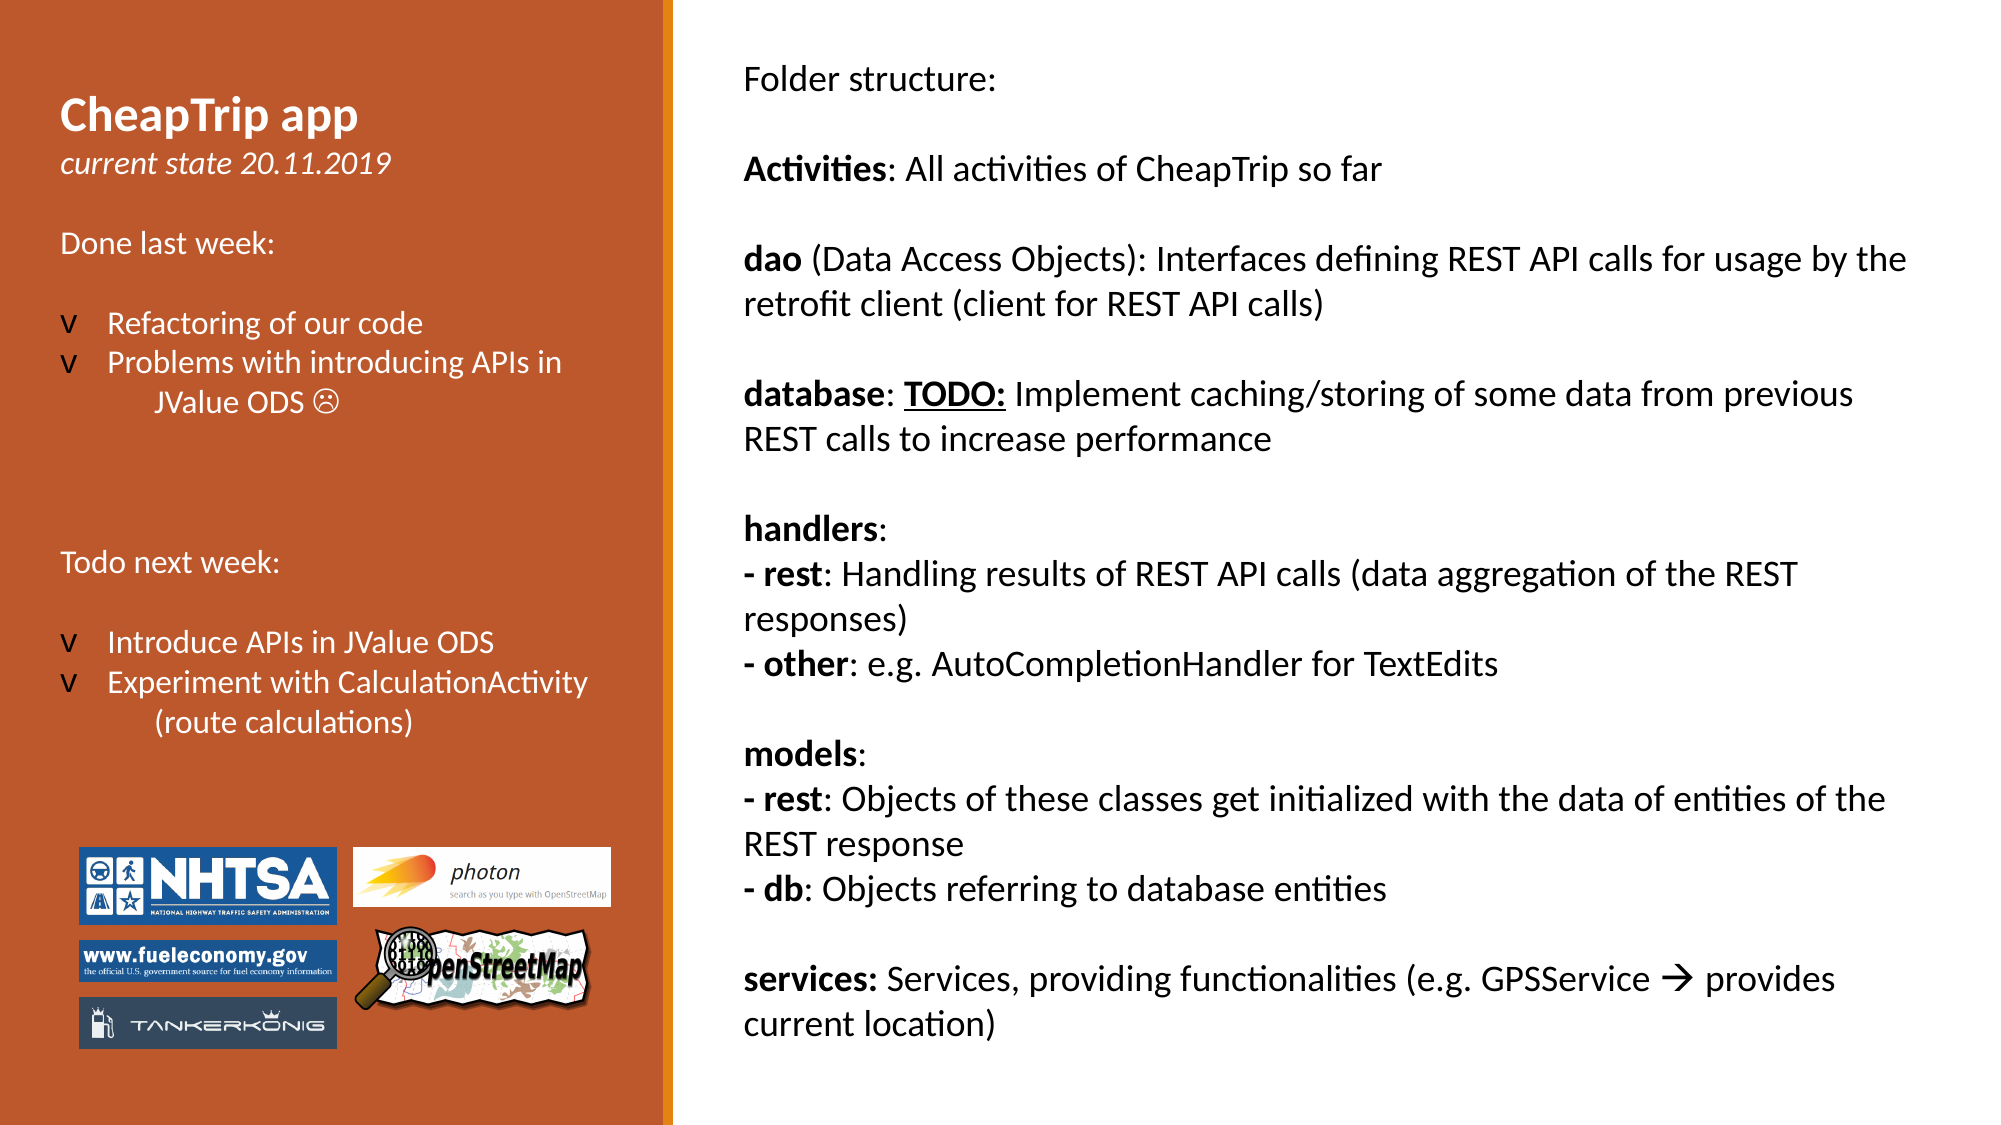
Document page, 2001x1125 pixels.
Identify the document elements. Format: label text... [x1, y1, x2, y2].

picture [79, 847, 337, 925]
picture [353, 924, 611, 1011]
picture [353, 847, 611, 907]
picture [79, 997, 337, 1049]
text_box CheapTrip app current state 20.11.2019 Done last week: Refactoring of our code Problems with introducing APIs in JValue ODS  Todo next week: Introduce APIs in JValue ODS Experiment with CalculationActivity (route calculations) [45, 73, 618, 756]
text_box Folder structure: Activities: All activities of CheapTrip so far dao (Data Access Objects): Interfaces defining REST API calls for usage by the retrofit client (client for REST API calls) database: TODO: Implement caching/storing of some data from previous REST calls to increase performance handlers: - rest: Handling results of REST API calls (data aggregation of the REST responses) - other: e.g. AutoCompletionHandler for TextEdits models: - rest: Objects of these classes get initialized with the data of entities of the REST response - db: Objects referring to database entities services: Services, providing functionalities (e.g. GPSService  provides current location) [728, 46, 1951, 1107]
picture [79, 940, 337, 982]
